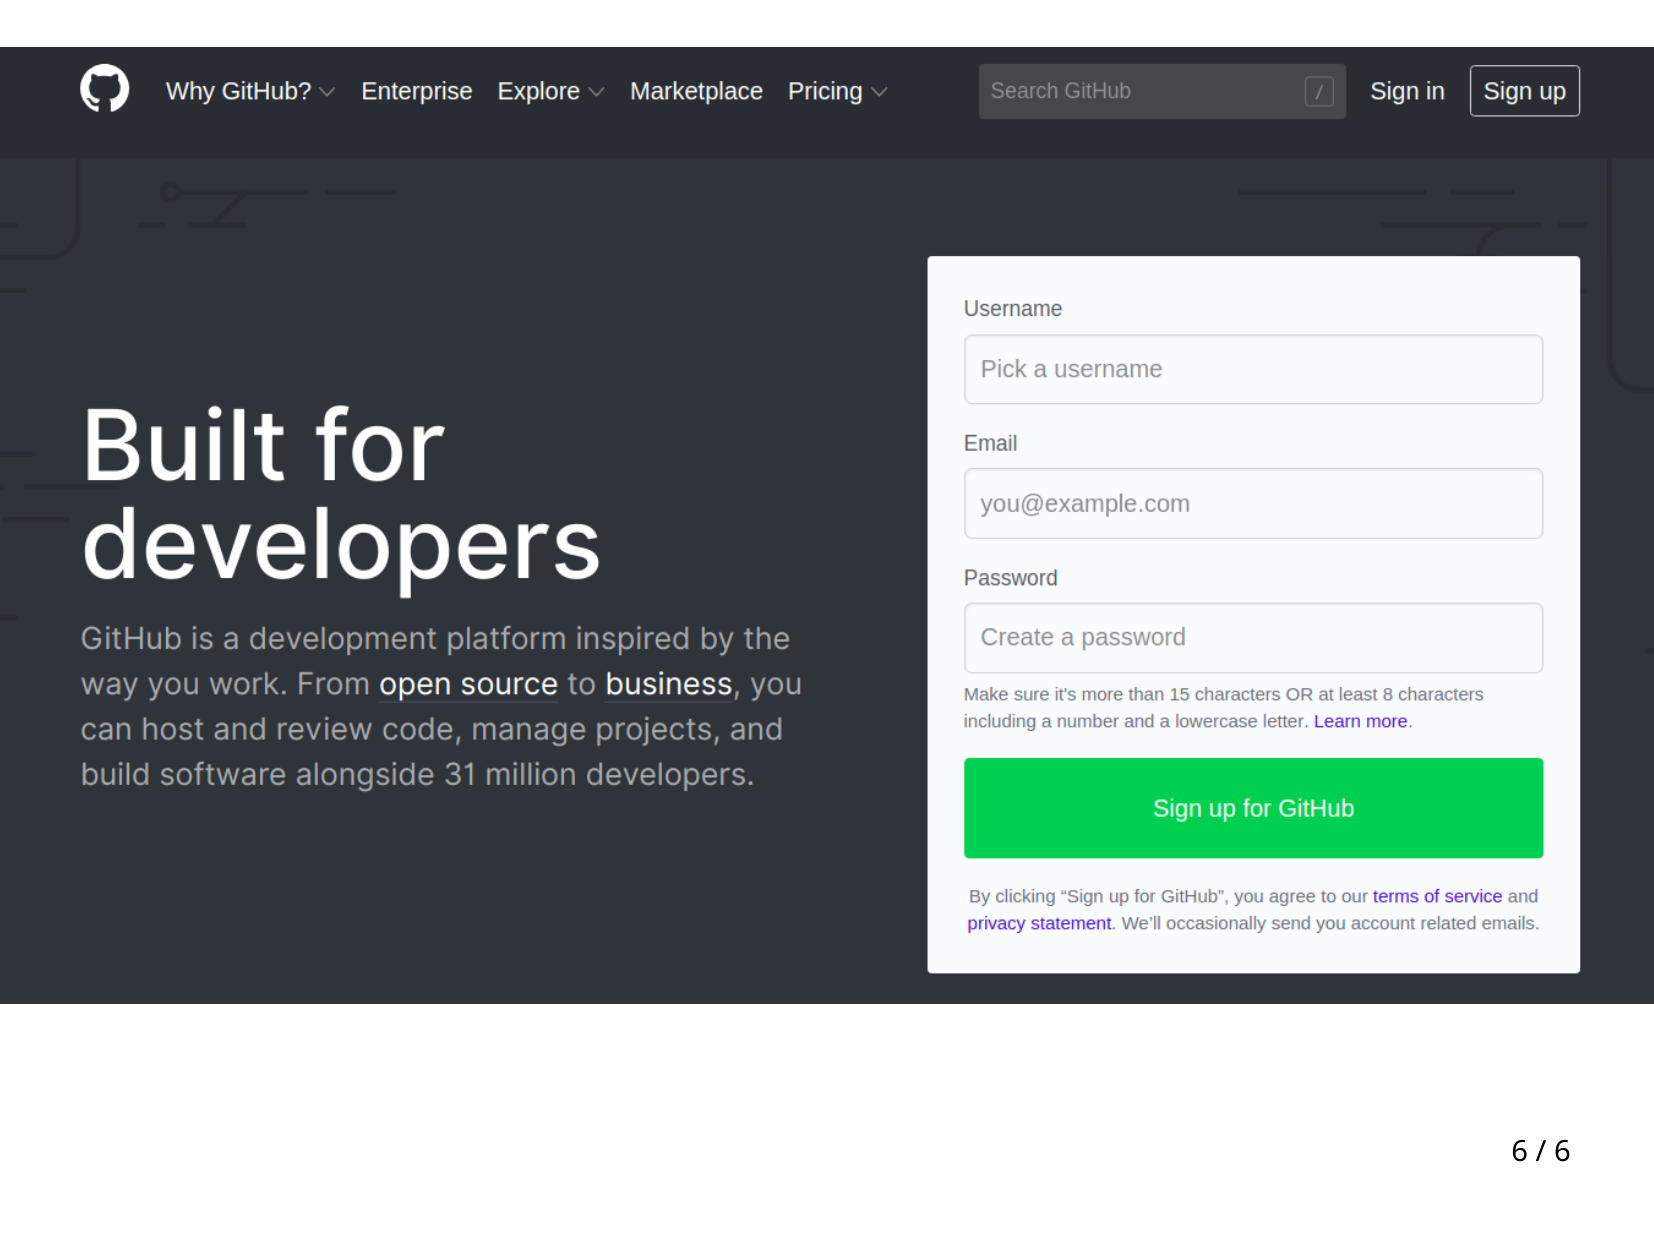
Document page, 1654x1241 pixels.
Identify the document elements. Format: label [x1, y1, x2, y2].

picture [0, 47, 1654, 1004]
